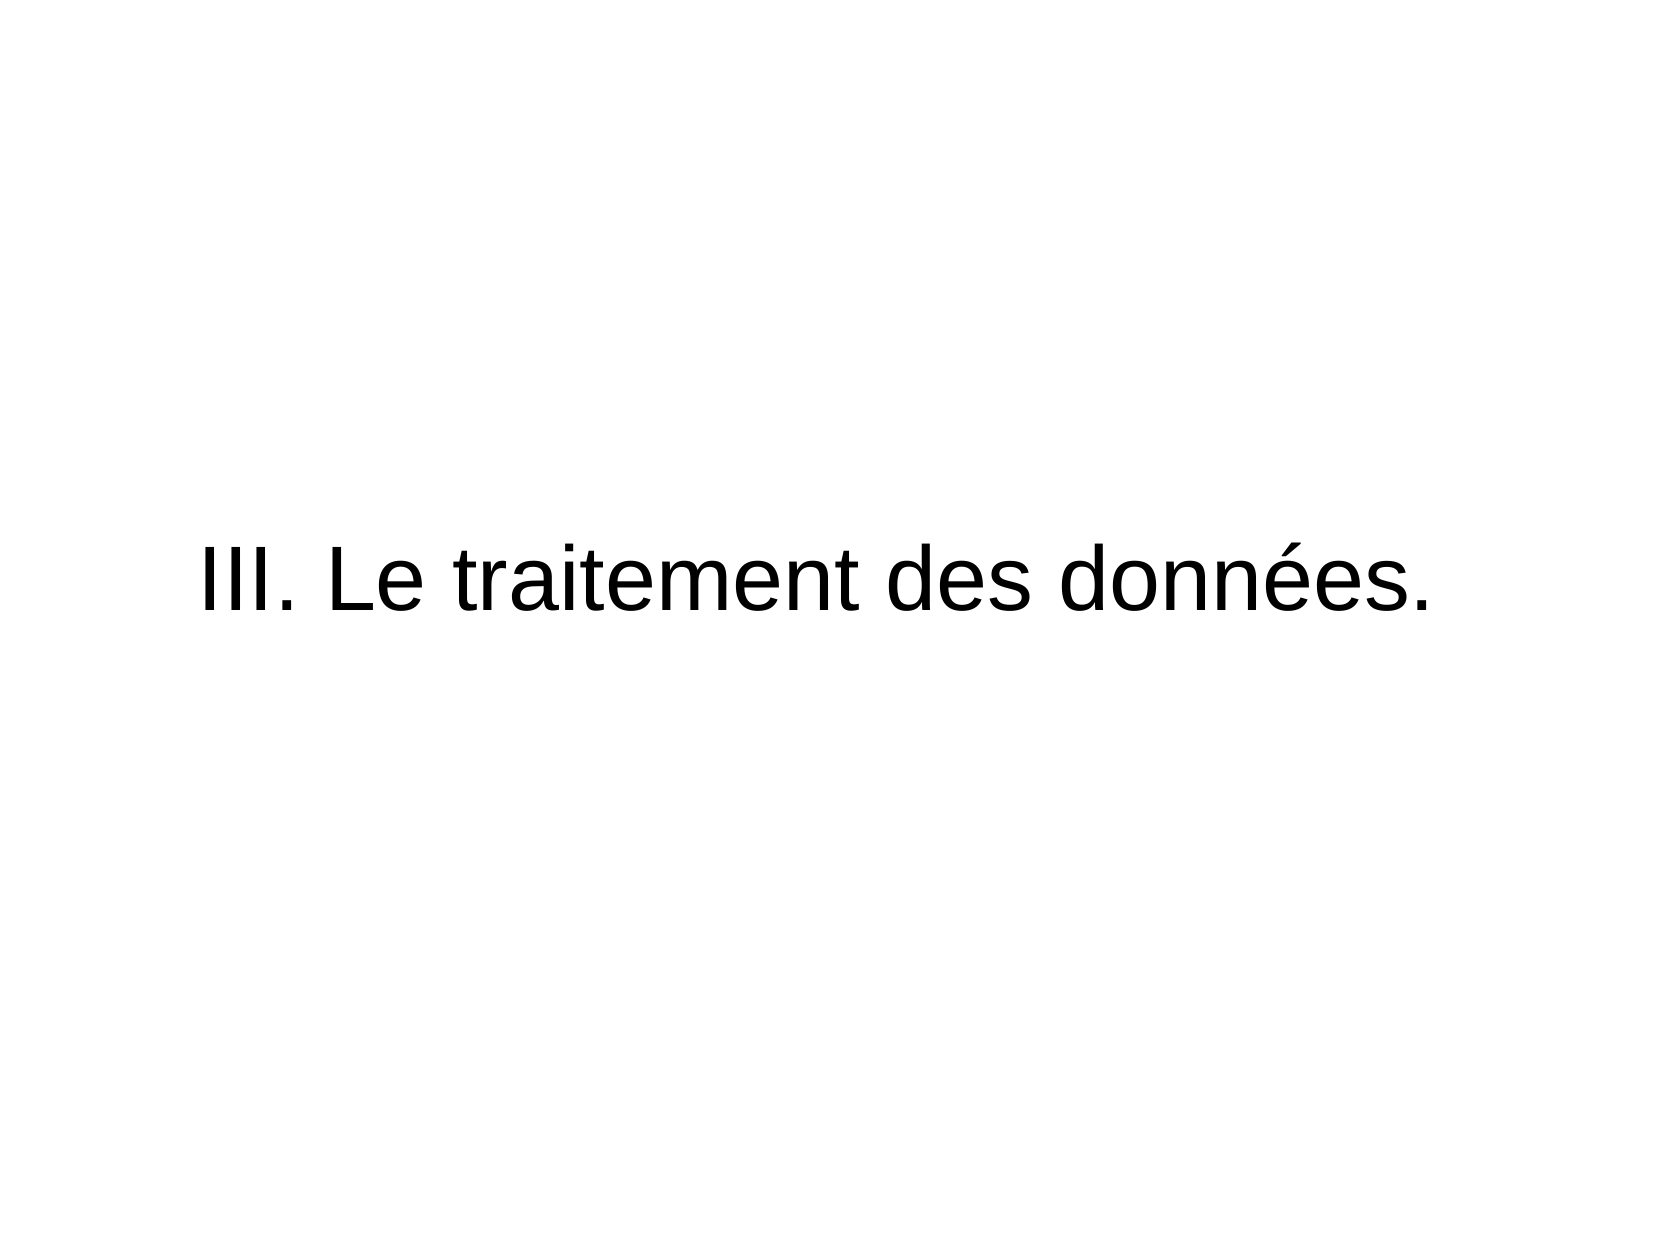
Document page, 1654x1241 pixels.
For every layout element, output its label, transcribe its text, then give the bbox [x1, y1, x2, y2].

subtitle III. Le traitement des données. [82, 49, 1571, 1109]
